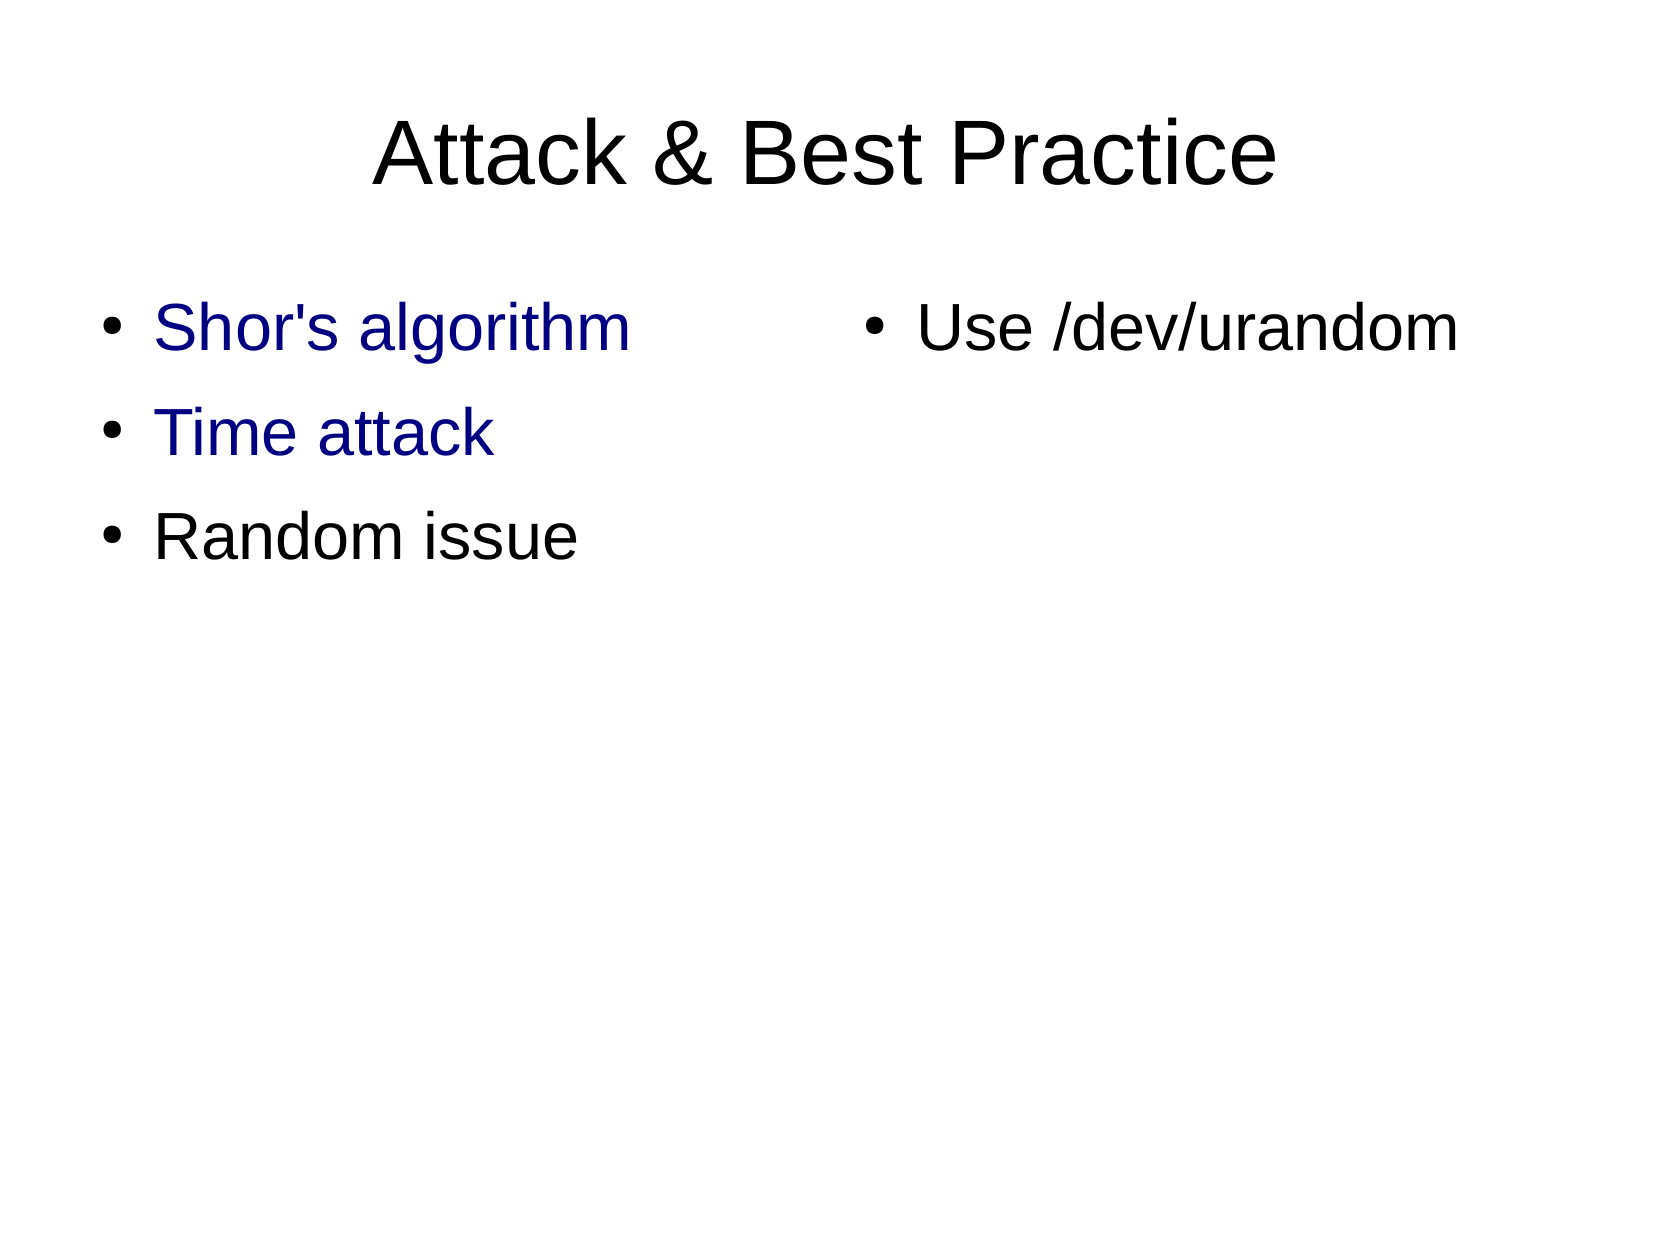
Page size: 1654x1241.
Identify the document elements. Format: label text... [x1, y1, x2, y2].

list Shor's algorithm Time attack Random issue [82, 290, 809, 1010]
title Attack & Best Practice [82, 49, 1571, 257]
list Use /dev/urandom [845, 290, 1572, 1010]
